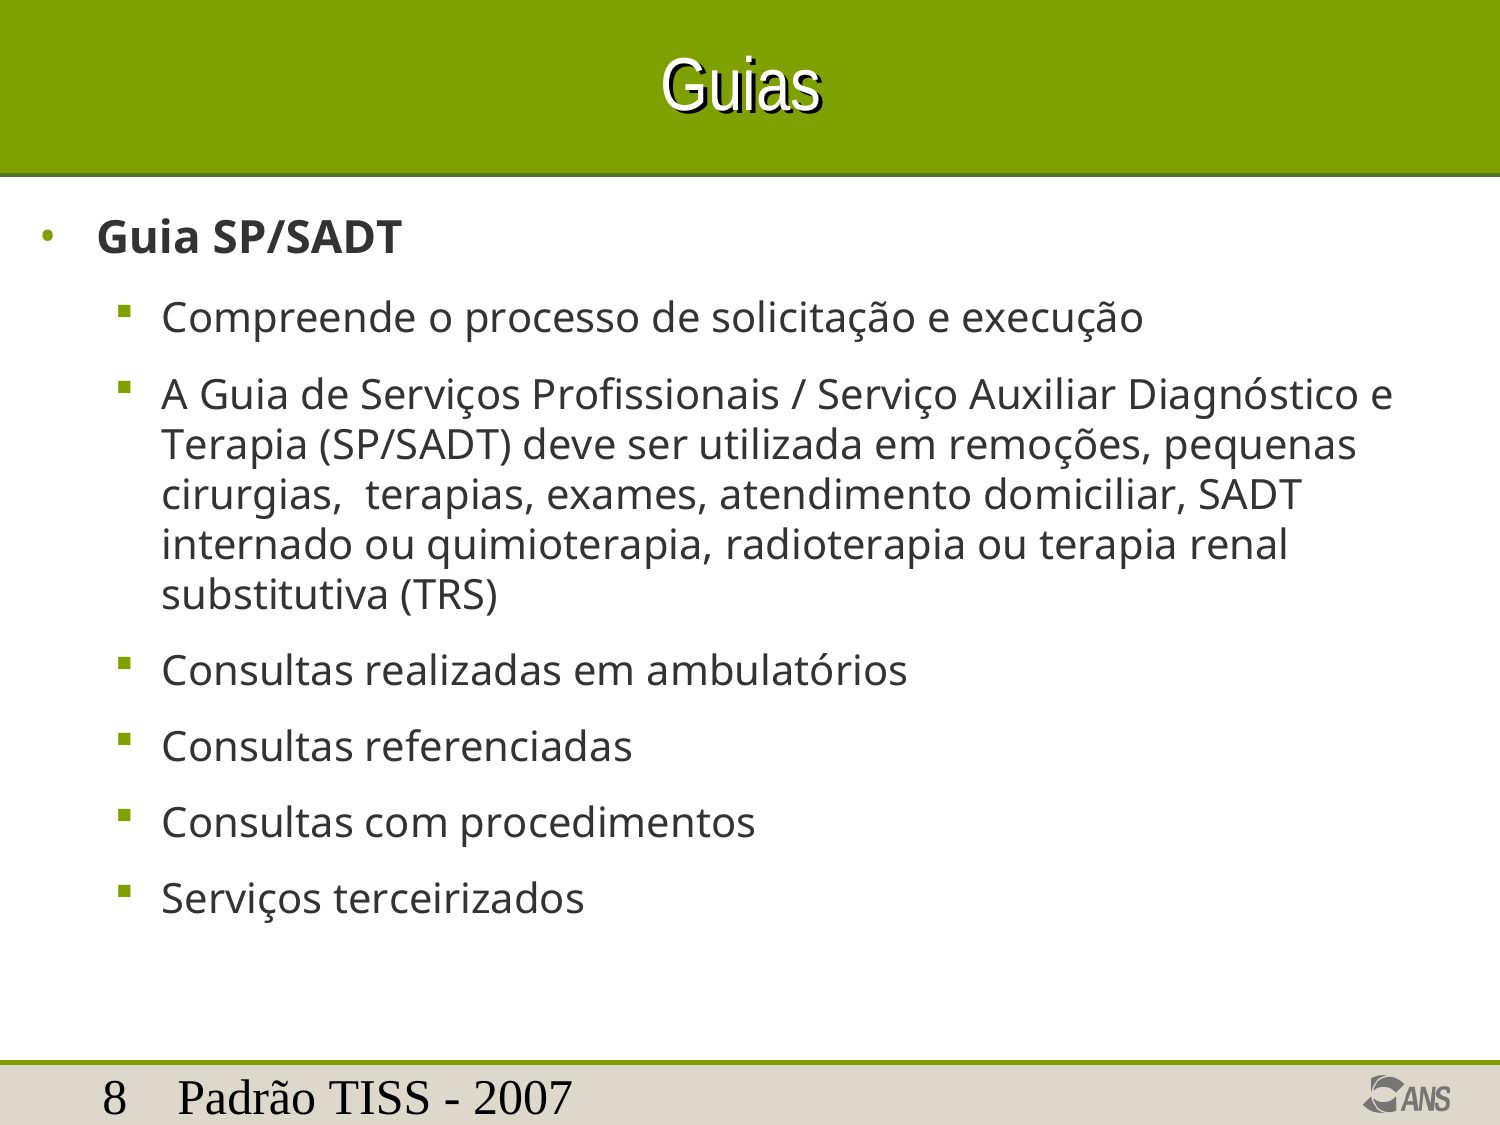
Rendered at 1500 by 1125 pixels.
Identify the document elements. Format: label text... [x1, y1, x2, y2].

title Guias [24, 10, 1475, 161]
list Guia SP/SADT Compreende o processo de solicitação e execução A Guia de Serviços Profissionais / Serviço Auxiliar Diagnóstico e Terapia (SP/SADT) deve ser utilizada em remoções, pequenas cirurgias, terapias, exames, atendimento domiciliar, SADT internado ou quimioterapia, radioterapia ou terapia renal substitutiva (TRS) Consultas realizadas em ambulatórios Consultas referenciadas Consultas com procedimentos Serviços terceirizados [24, 200, 1450, 1000]
picture [1362, 1075, 1450, 1113]
